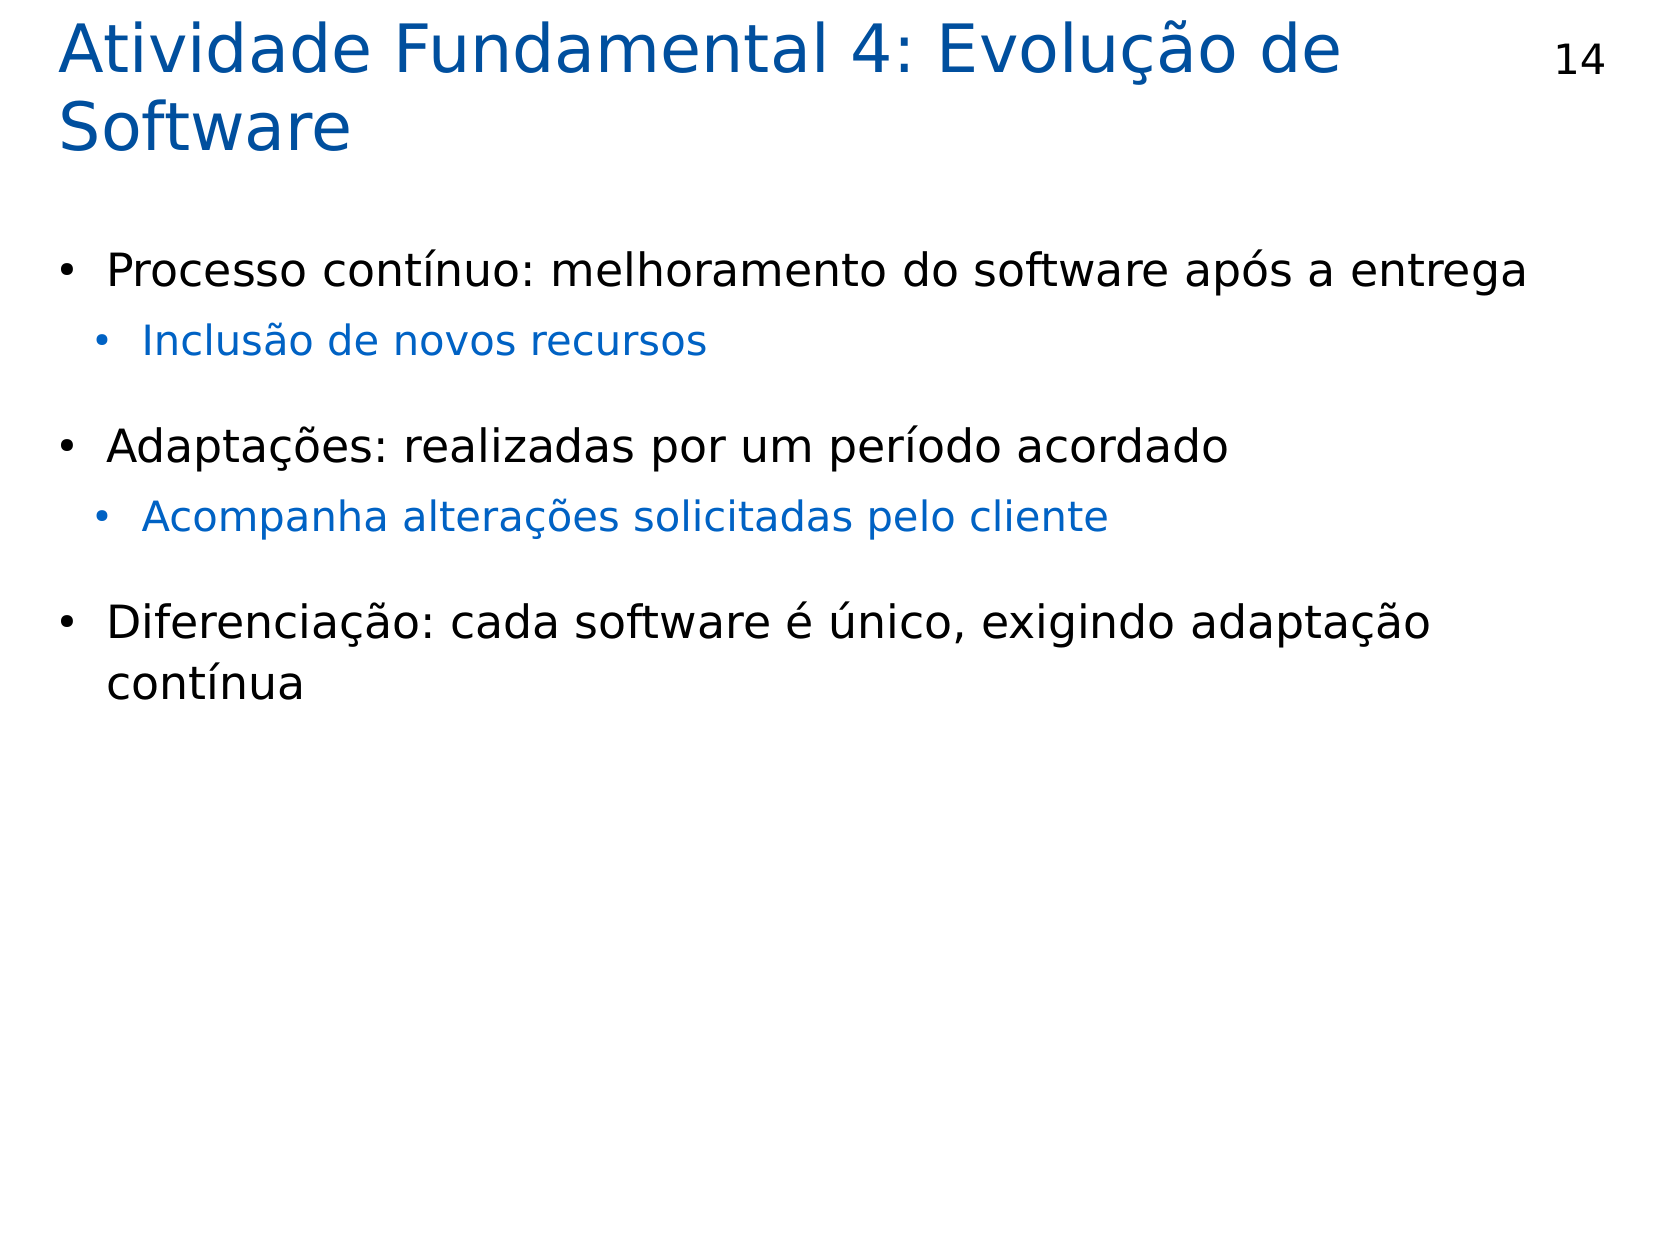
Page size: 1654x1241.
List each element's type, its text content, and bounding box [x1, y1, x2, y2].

list Processo contínuo: melhoramento do software após a entrega Inclusão de novos recursos Adaptações: realizadas por um período acordado Acompanha alterações solicitadas pelo cliente Diferenciação: cada software é único, exigindo adaptação contínua [59, 236, 1595, 1211]
title Atividade Fundamental 4: Evolução de Software [59, 10, 1506, 167]
